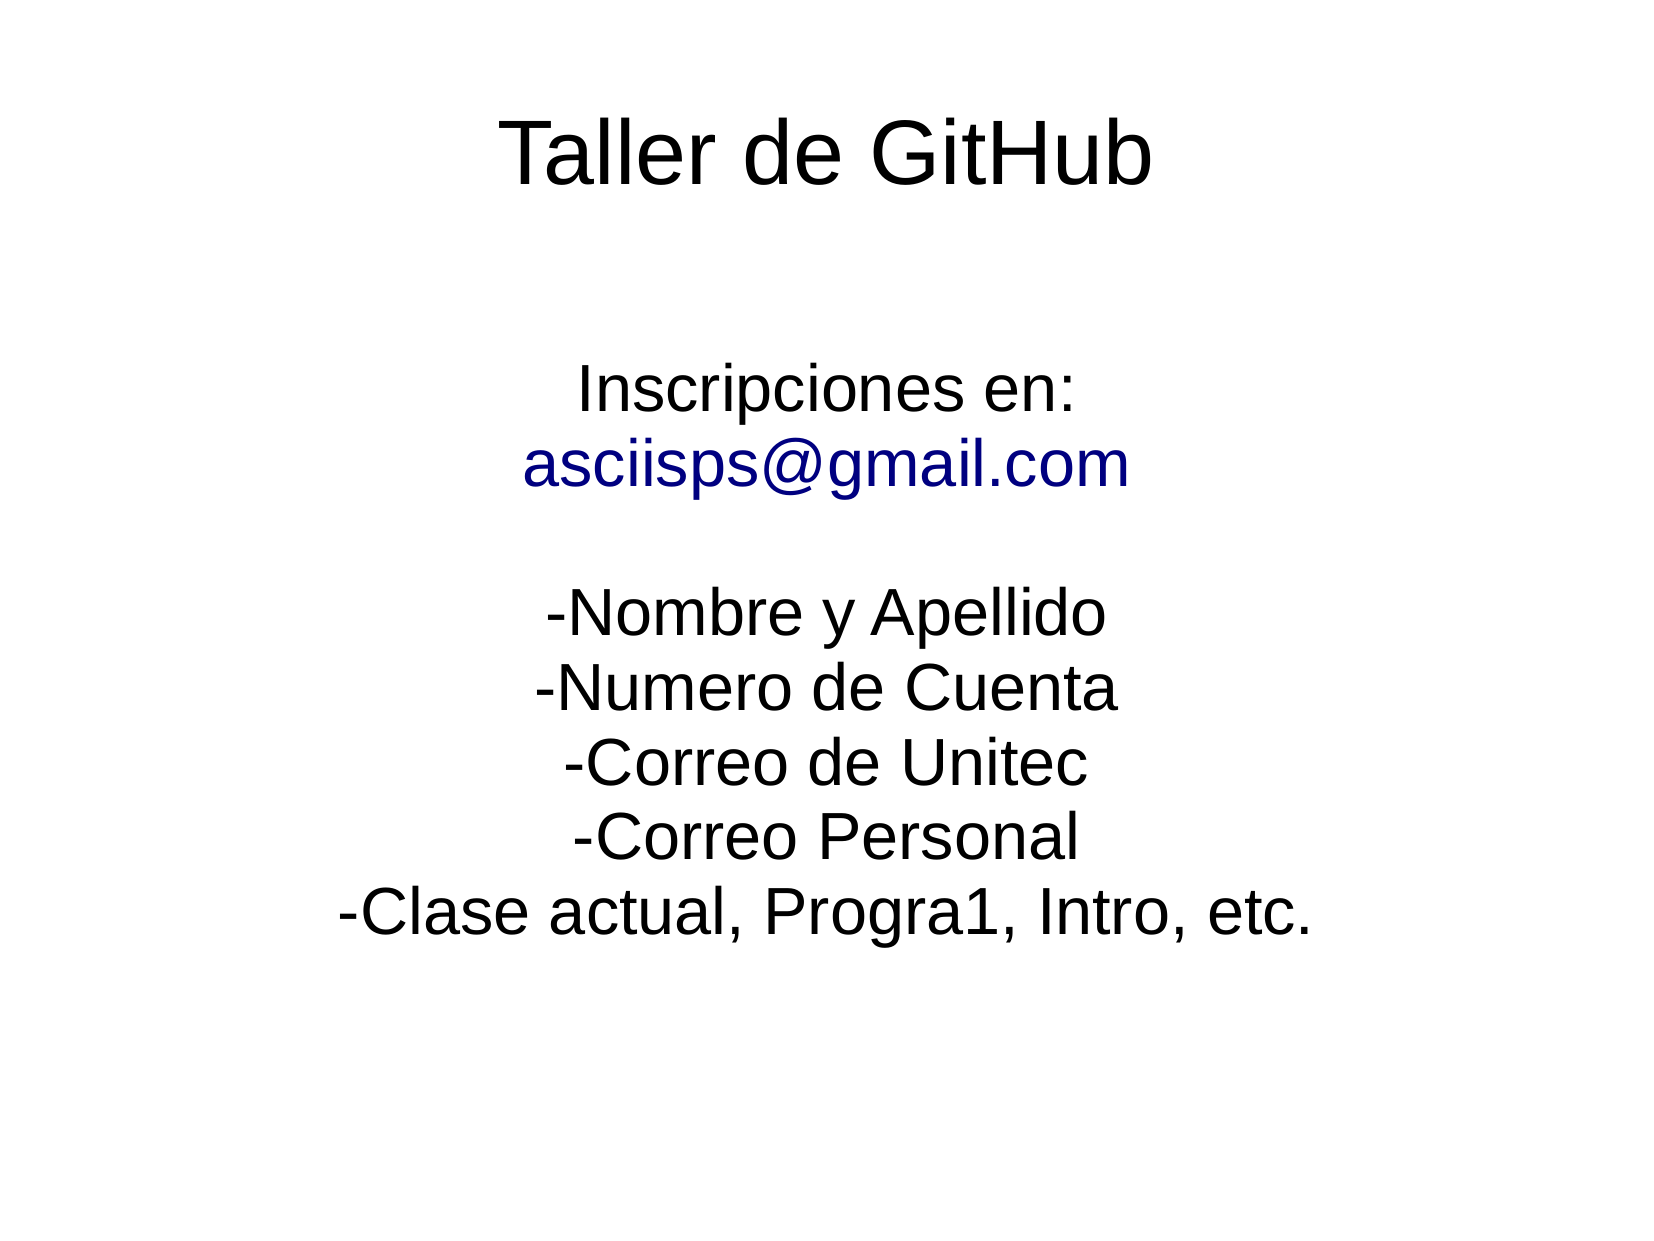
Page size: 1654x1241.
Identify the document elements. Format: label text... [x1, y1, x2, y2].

title Taller de GitHub [82, 49, 1571, 257]
subtitle Inscripciones en: asciisps@gmail.com -Nombre y Apellido -Numero de Cuenta -Correo de Unitec -Correo Personal -Clase actual, Progra1, Intro, etc. [82, 290, 1571, 1010]
